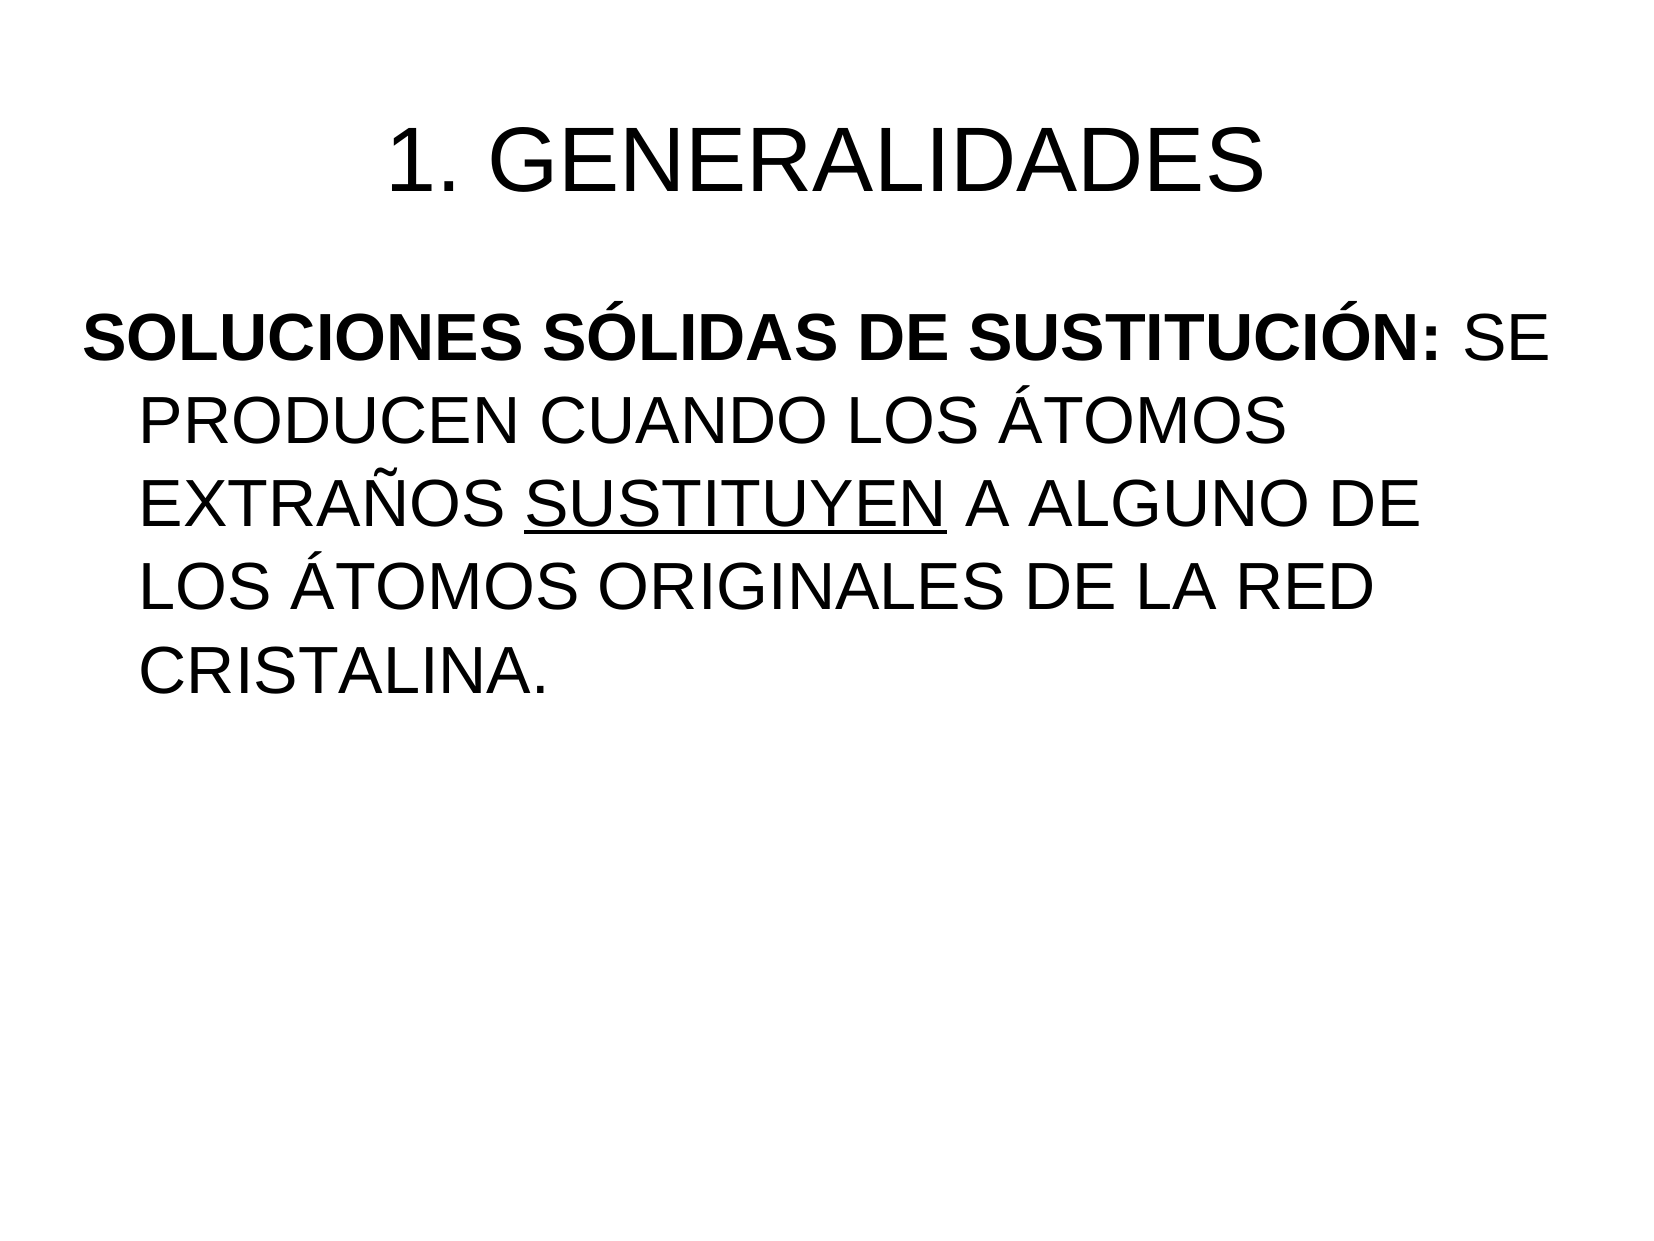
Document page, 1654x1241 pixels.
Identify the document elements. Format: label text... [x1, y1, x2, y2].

list SOLUCIONES SÓLIDAS DE SUSTITUCIÓN: SE PRODUCEN CUANDO LOS ÁTOMOS EXTRAÑOS SUSTITUYEN A ALGUNO DE LOS ÁTOMOS ORIGINALES DE LA RED CRISTALINA. [82, 290, 1571, 1109]
title 1. GENERALIDADES [82, 56, 1571, 249]
